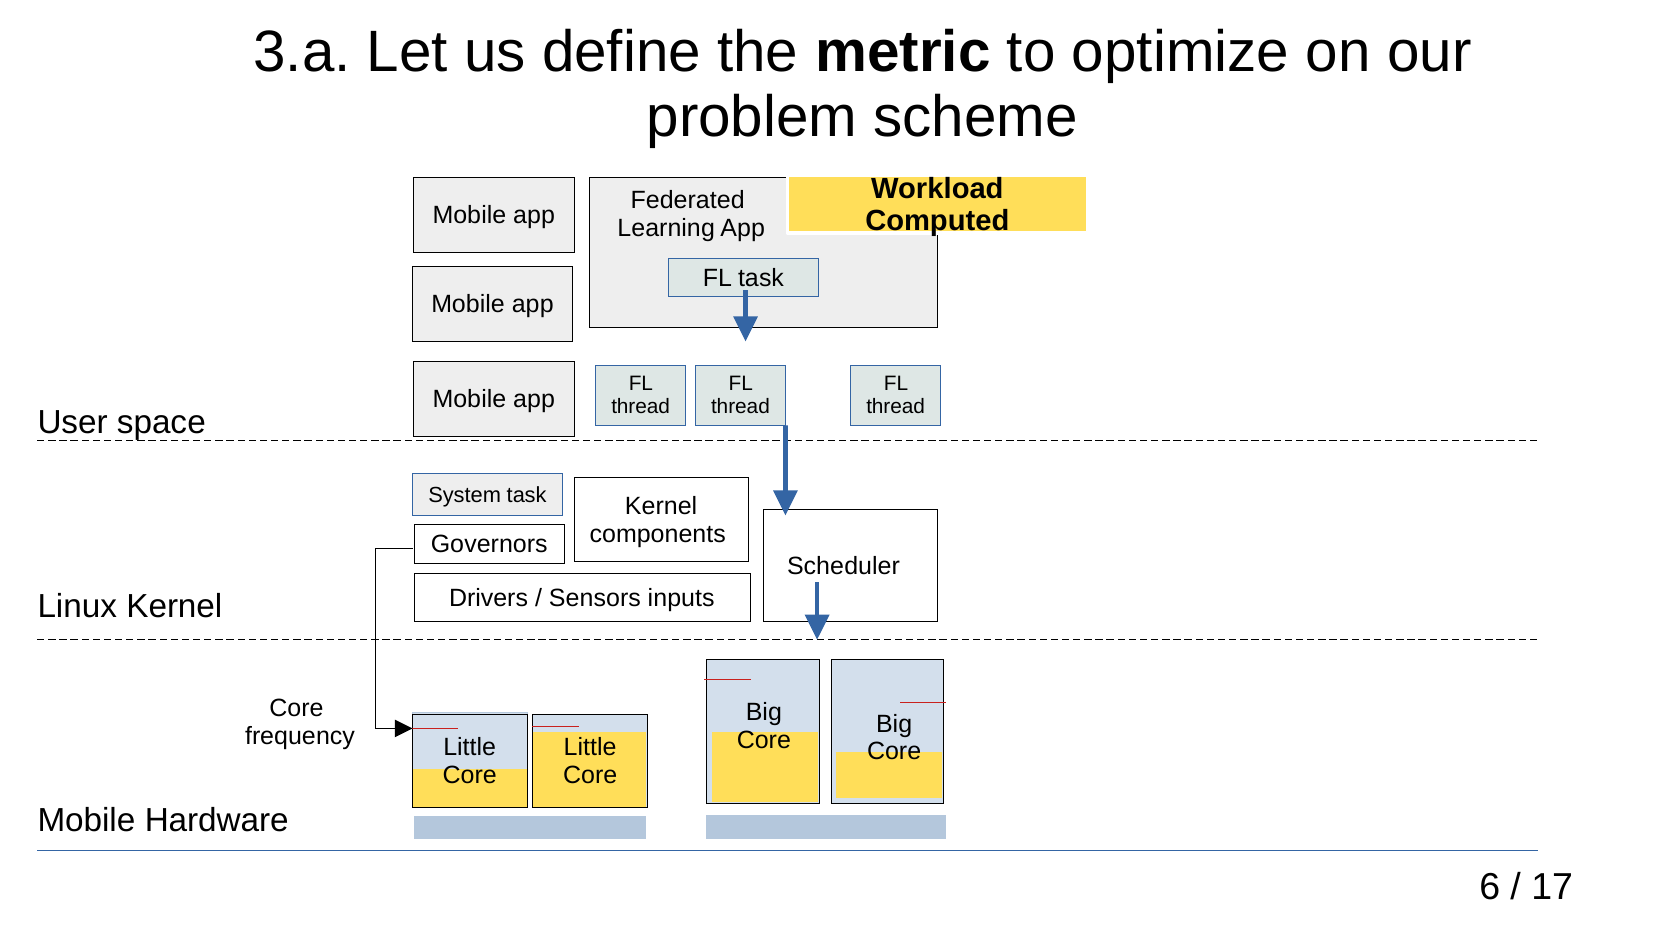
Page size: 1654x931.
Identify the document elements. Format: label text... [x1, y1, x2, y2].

title 3.a. Let us define the metric to optimize on our problem scheme [225, 0, 1501, 169]
text_box [706, 815, 946, 839]
text_box System task [412, 473, 563, 516]
text_box FL thread [850, 365, 941, 426]
text_box Linux Kernel [37, 586, 301, 625]
text_box Workload Computed [787, 175, 1088, 233]
text_box [414, 816, 646, 839]
text_box [706, 659, 820, 679]
text_box Core frequency [225, 702, 376, 741]
text_box FL thread [695, 365, 786, 426]
text_box [831, 659, 944, 804]
text_box [589, 177, 938, 328]
text_box Federated Learning App [599, 195, 784, 233]
text_box Drivers / Sensors inputs [414, 573, 751, 622]
text_box Mobile Hardware [37, 789, 376, 851]
text_box Governors [414, 524, 565, 564]
text_box User space [37, 403, 301, 441]
text_box Mobile app [413, 177, 575, 253]
text_box Scheduler [763, 509, 938, 622]
text_box Mobile app [412, 266, 573, 342]
text_box Big Core [836, 690, 952, 784]
text_box Big Core [706, 679, 822, 772]
text_box Kernel components [574, 477, 749, 562]
text_box FL task [668, 258, 819, 297]
text_box FL thread [595, 365, 686, 426]
text_box [706, 772, 820, 804]
text_box Little Core [412, 714, 528, 808]
text_box Mobile app [413, 361, 575, 437]
text_box 6 / 17 [1464, 858, 1653, 929]
text_box Little Core [532, 714, 648, 808]
